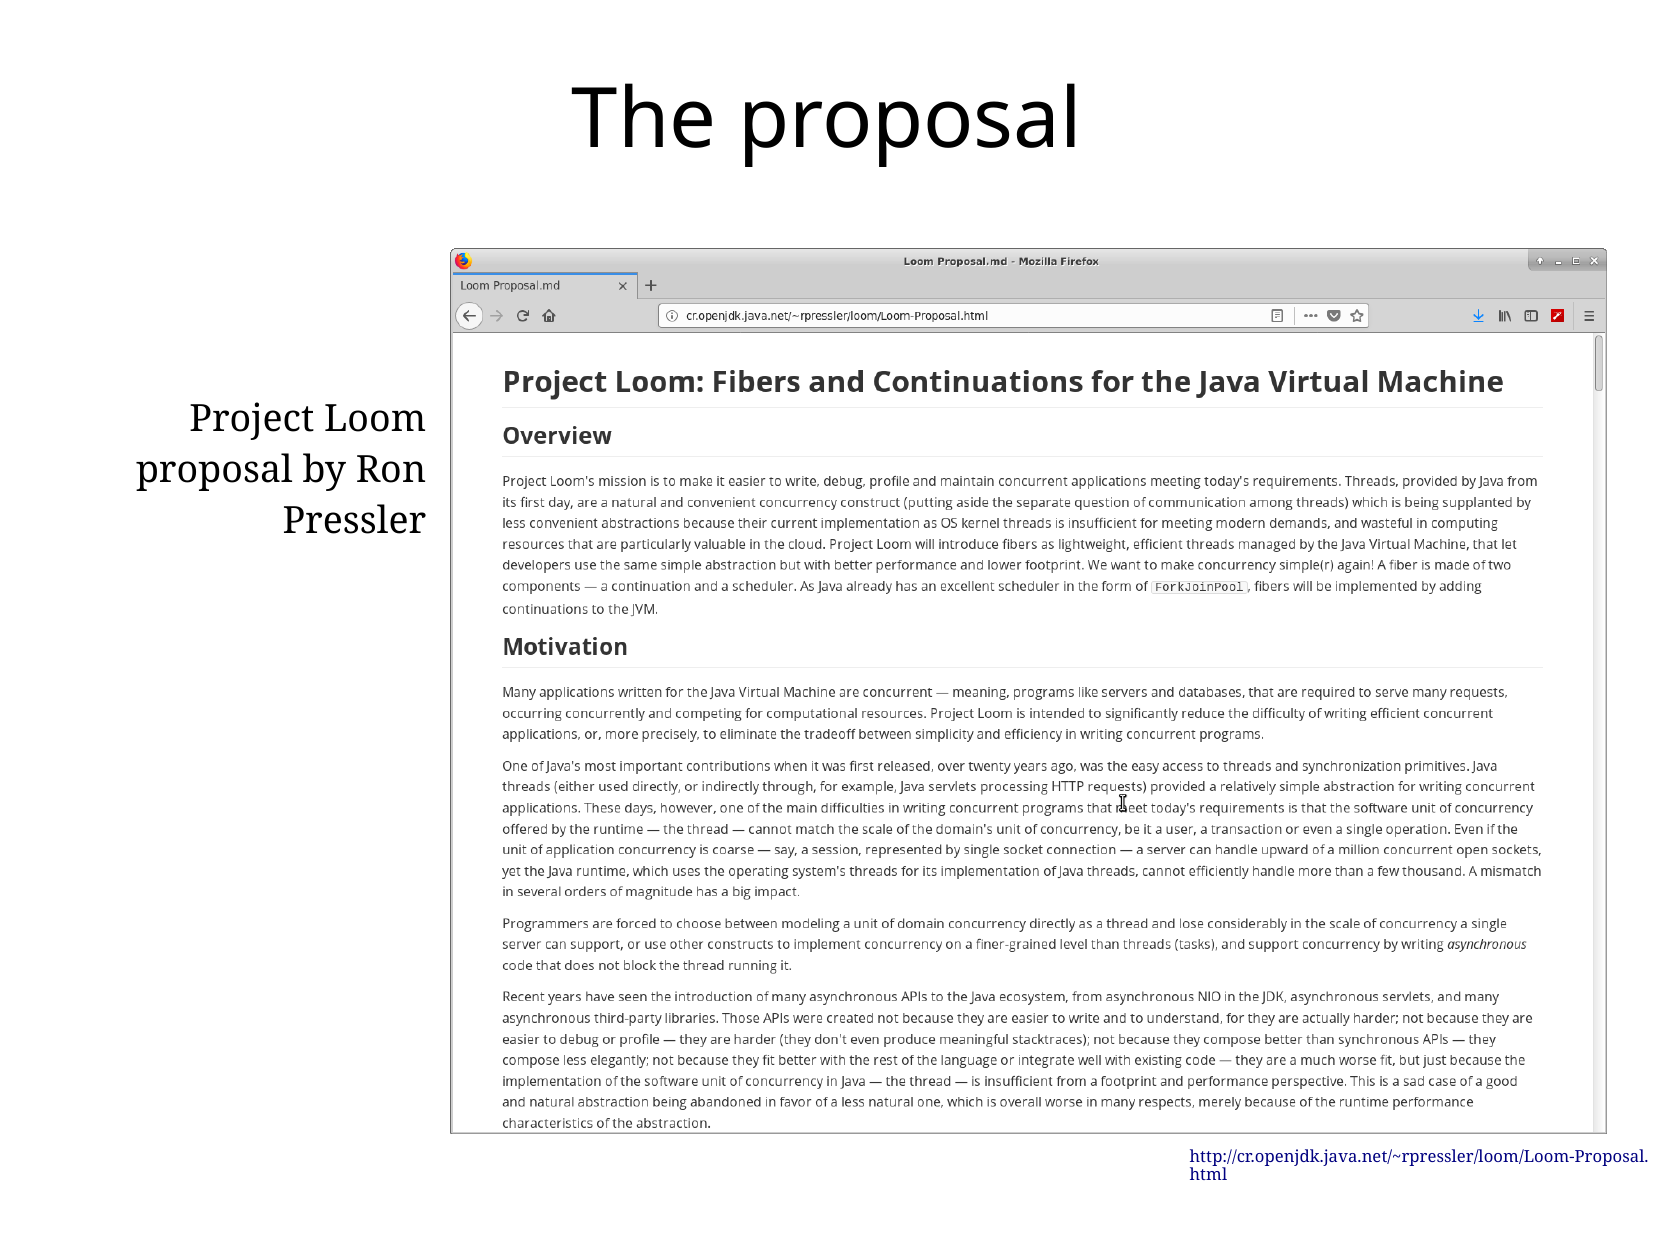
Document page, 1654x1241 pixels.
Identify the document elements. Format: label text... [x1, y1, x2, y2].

title The proposal [82, 49, 1572, 181]
picture [450, 248, 1607, 1134]
text_box http://cr.openjdk.java.net/~rpressler/loom/Loom-Proposal.html [1174, 1137, 1654, 1180]
text_box Project Loom proposal by Ron Pressler [60, 383, 442, 474]
